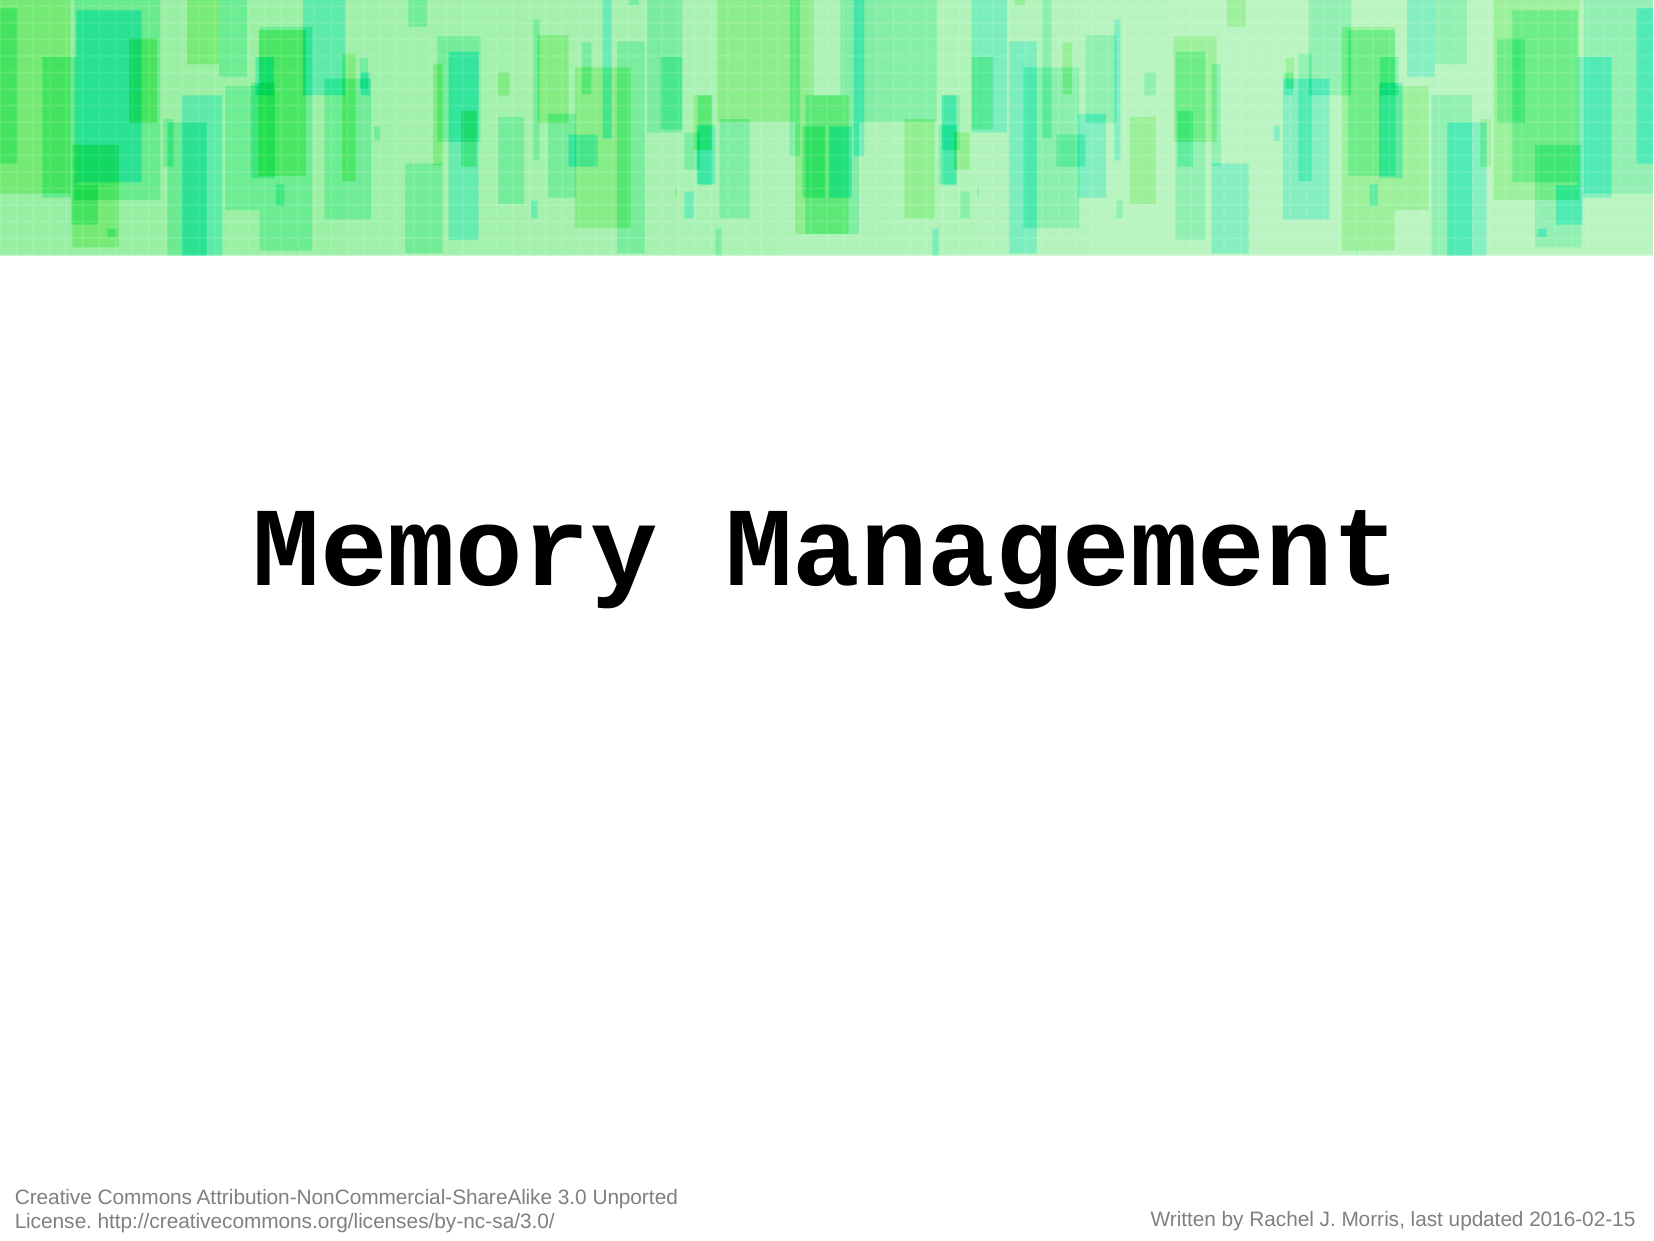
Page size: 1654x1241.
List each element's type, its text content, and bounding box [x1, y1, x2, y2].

picture [0, 0, 1654, 1241]
text_box Written by Rachel J. Morris, last updated 2016-02-15 [840, 1200, 1651, 1239]
subtitle Memory Management [82, 285, 1571, 826]
text_box Creative Commons Attribution-NonCommercial-ShareAlike 3.0 Unported License. http://creativecommons.org/licenses/by-nc-sa/3.0/ [0, 1178, 751, 1241]
